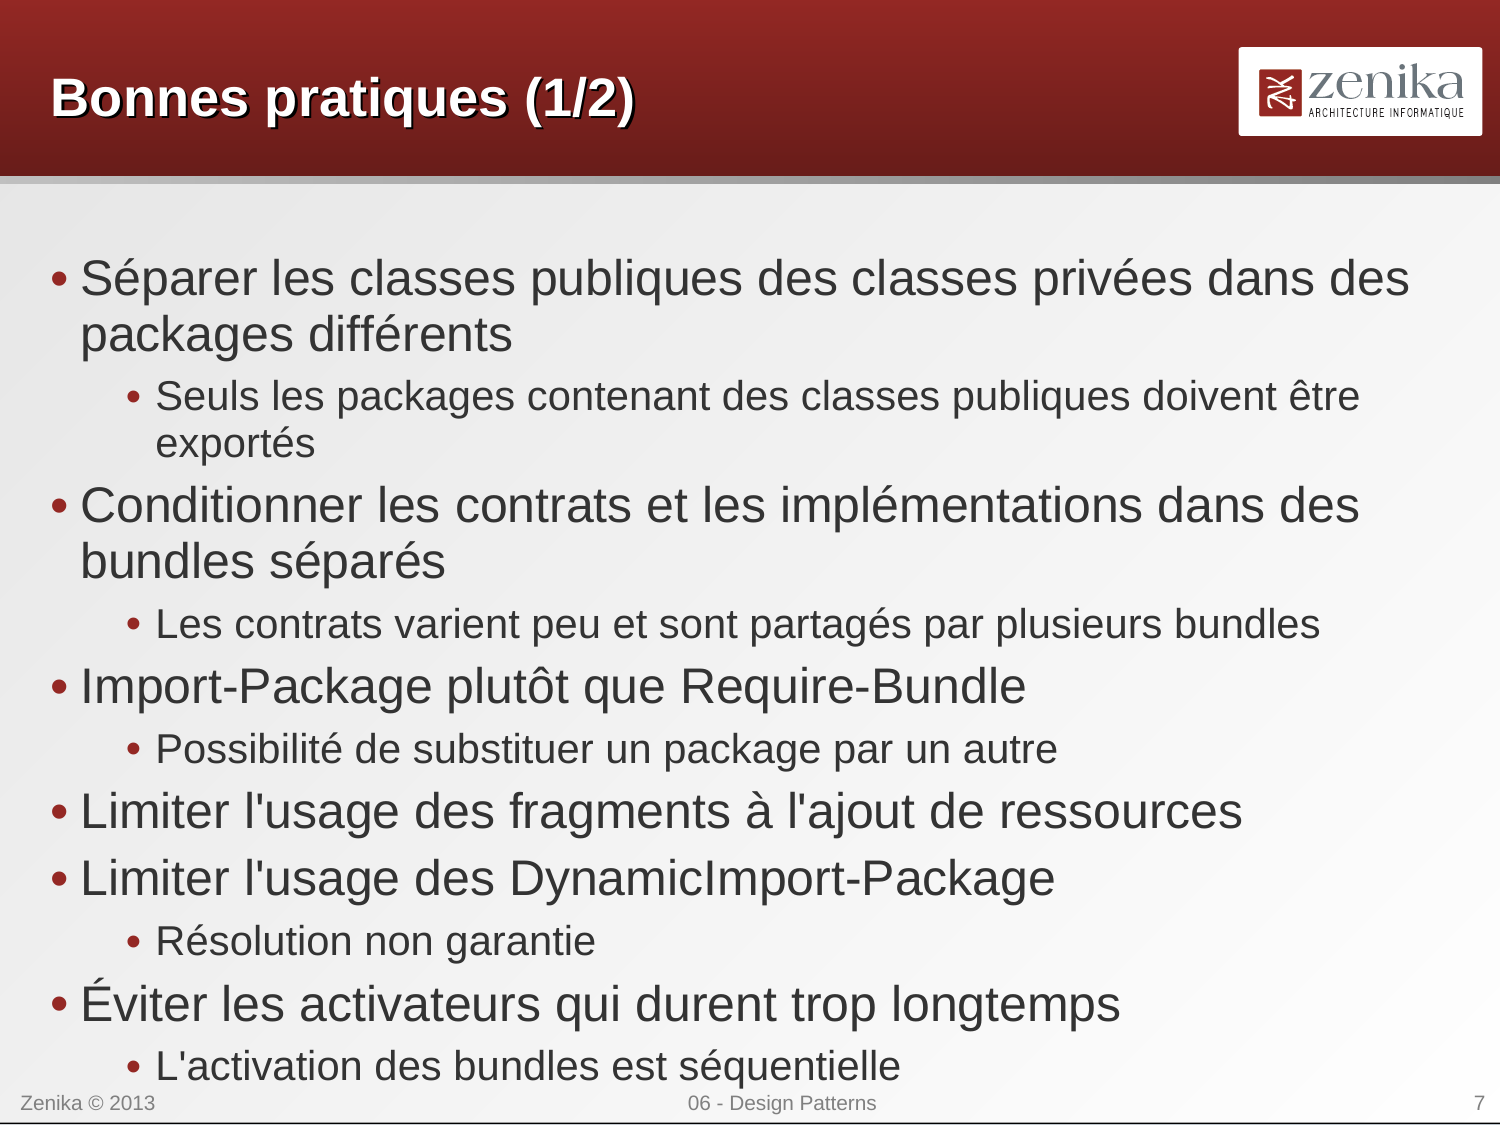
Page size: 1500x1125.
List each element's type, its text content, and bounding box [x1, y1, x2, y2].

list Séparer les classes publiques des classes privées dans des packages différents Seuls les packages contenant des classes publiques doivent être exportés Conditionner les contrats et les implémentations dans des bundles séparés Les contrats varient peu et sont partagés par plusieurs bundles Import-Package plutôt que Require-Bundle Possibilité de substituer un package par un autre Limiter l'usage des fragments à l'ajout de ressources Limiter l'usage des DynamicImport-Package Résolution non garantie Éviter les activateurs qui durent trop longtemps L'activation des bundles est séquentielle [50, 249, 1435, 1092]
picture [1257, 58, 1464, 125]
title Bonnes pratiques (1/2) [50, 22, 1206, 172]
